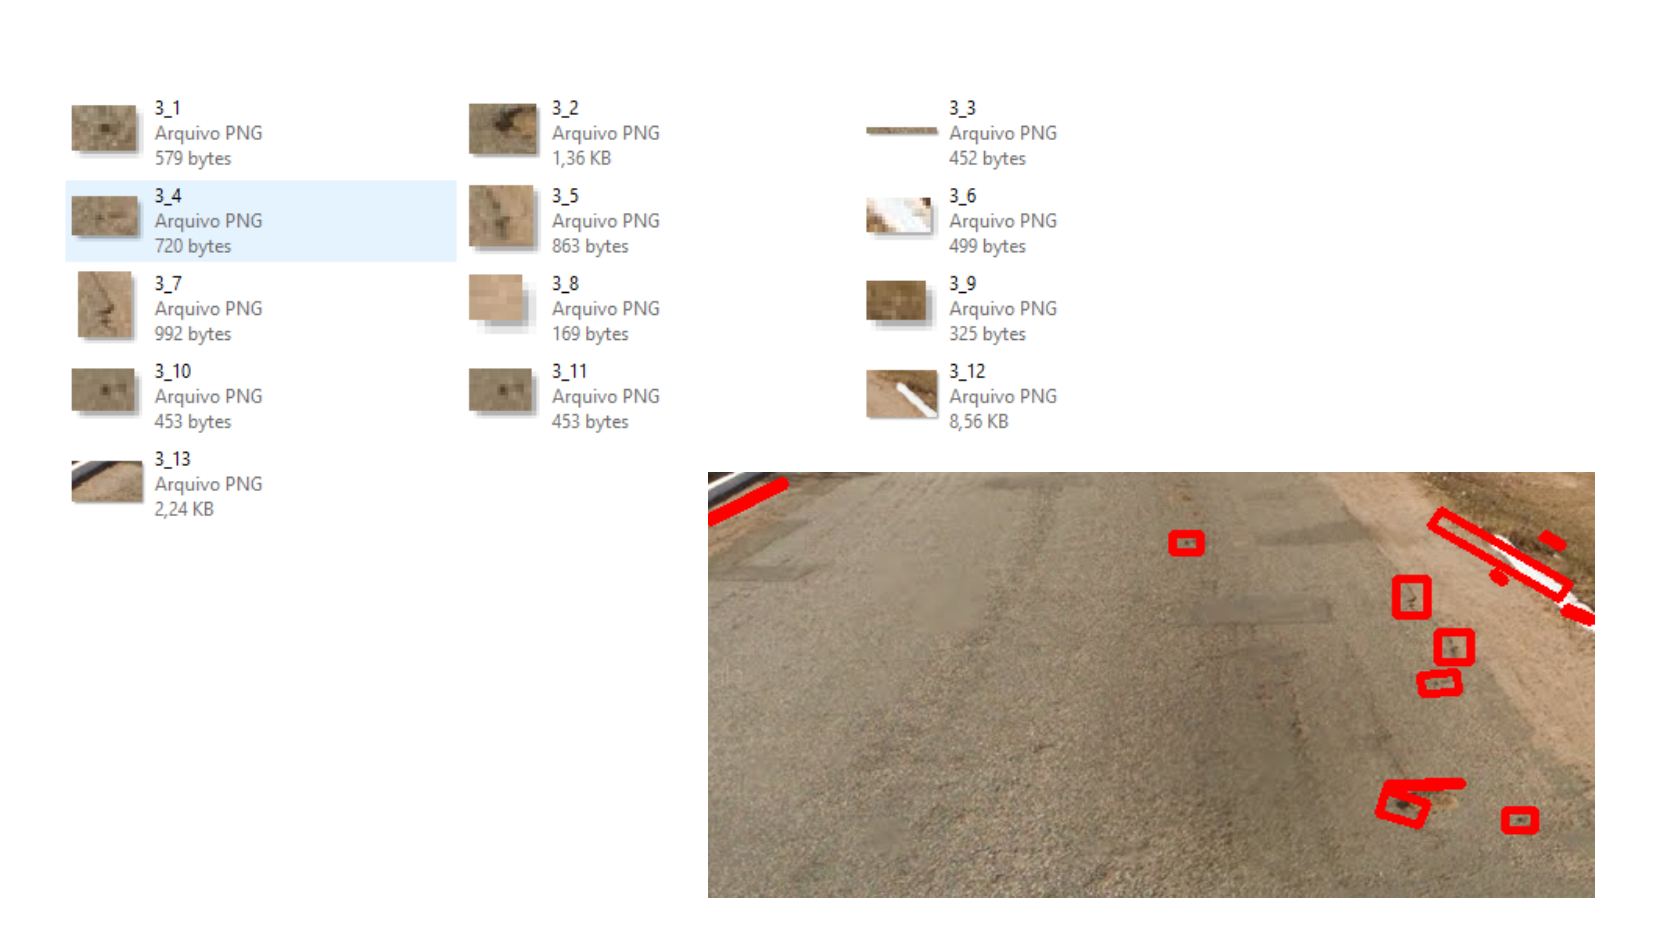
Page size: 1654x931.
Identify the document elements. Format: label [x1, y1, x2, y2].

picture [47, 82, 1595, 898]
